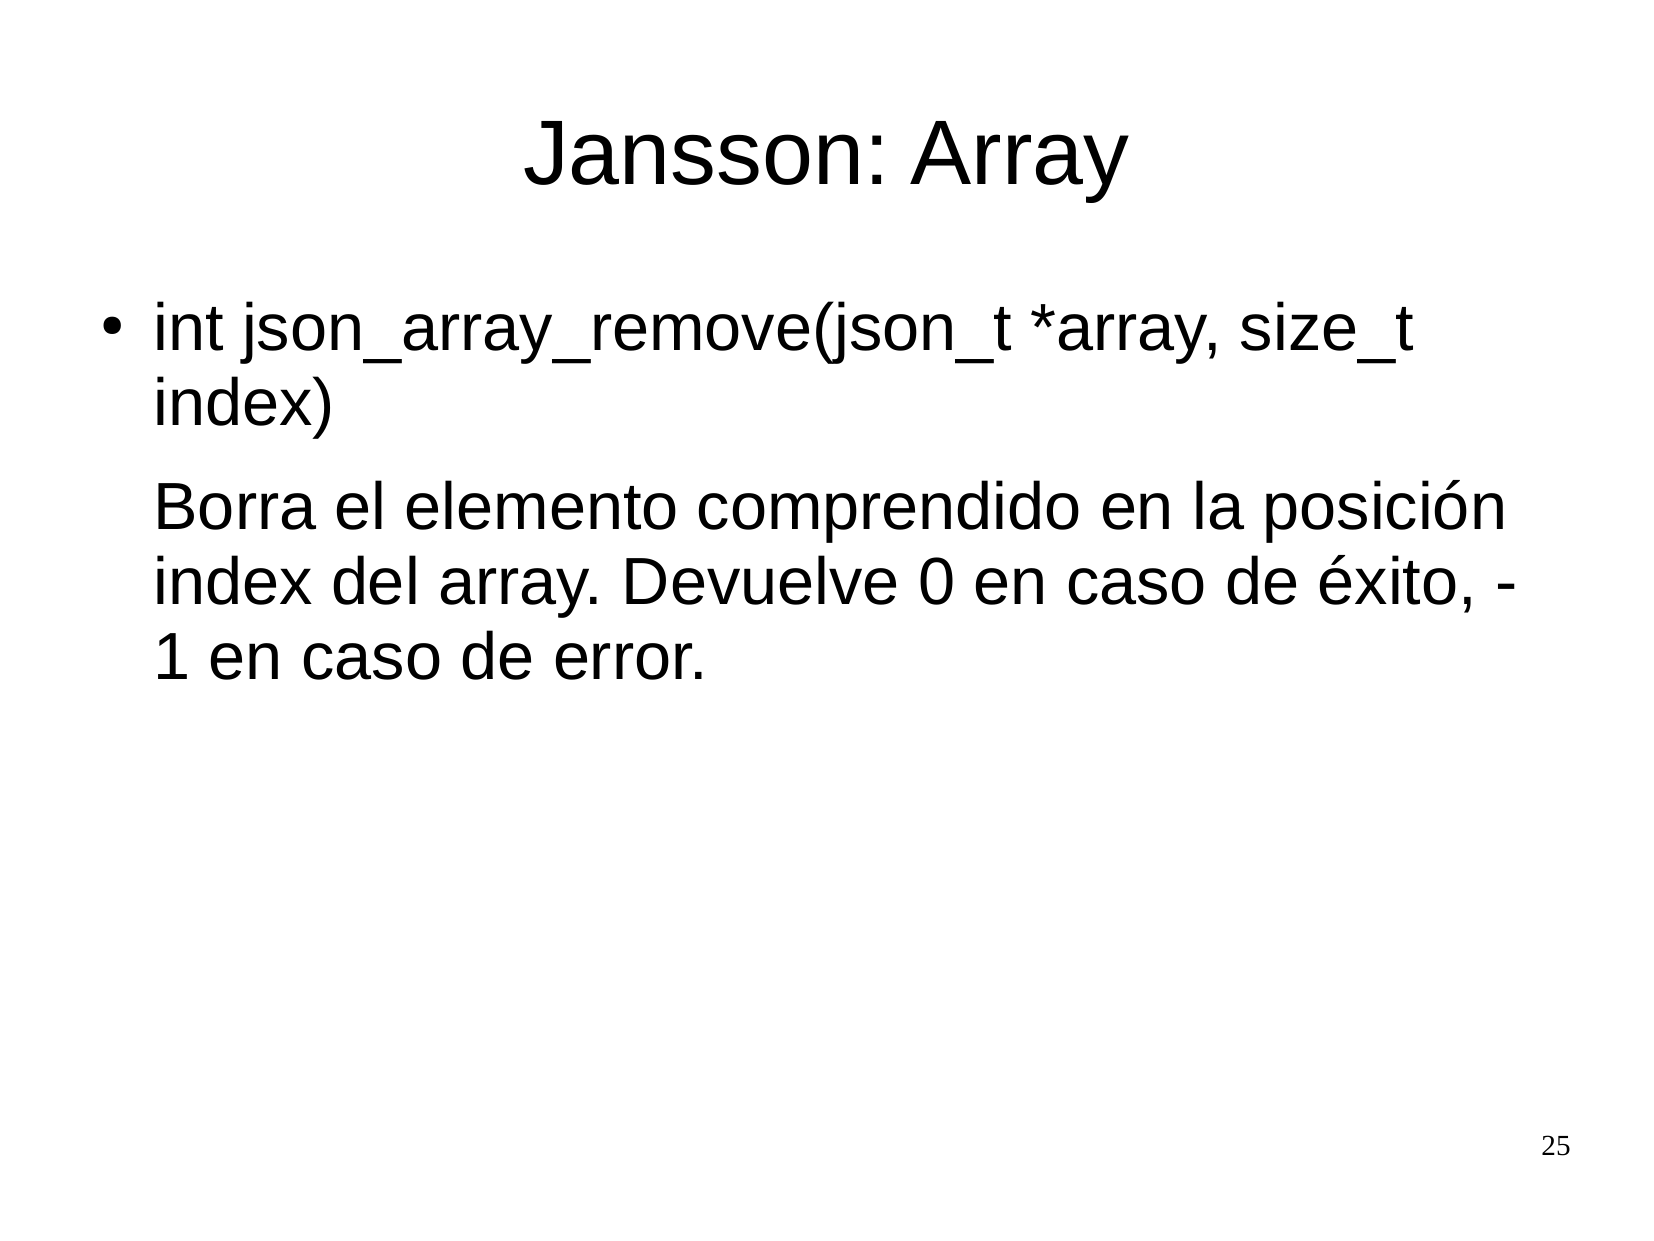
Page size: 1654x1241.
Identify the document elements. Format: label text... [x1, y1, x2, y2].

title Jansson: Array [82, 49, 1571, 257]
list int json_array_remove(json_t *array, size_t index) Borra el elemento comprendido en la posición index del array. Devuelve 0 en caso de éxito, -1 en caso de error. [82, 290, 1538, 1010]
